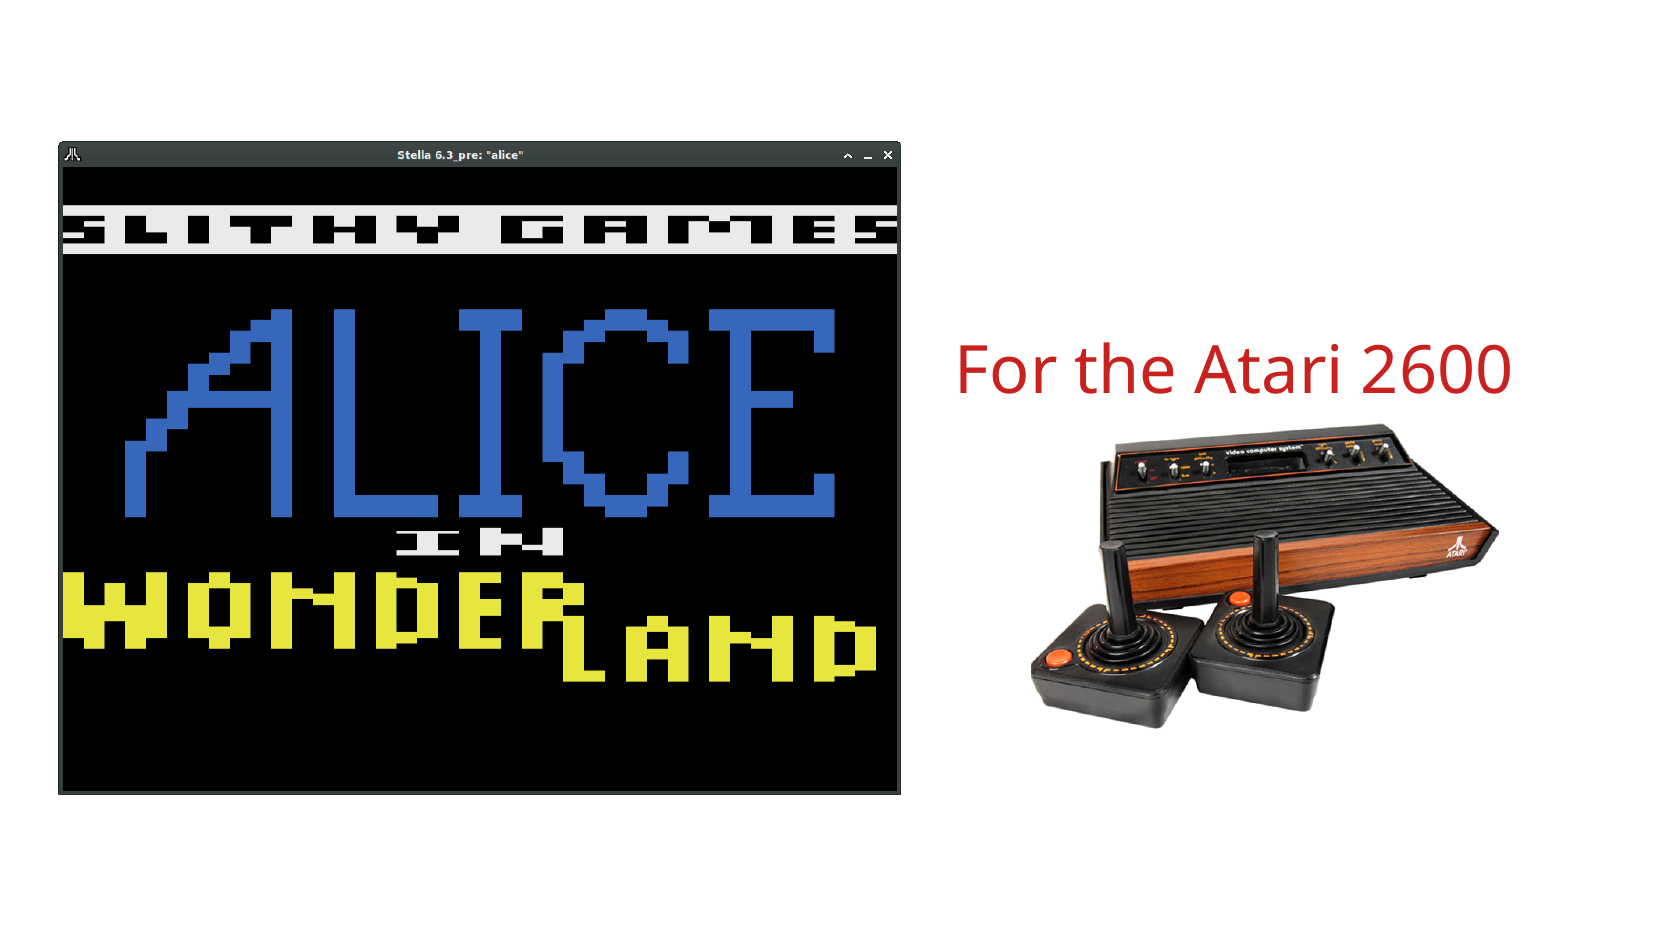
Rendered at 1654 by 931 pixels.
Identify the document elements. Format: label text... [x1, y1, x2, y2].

text_box For the Atari 2600 [940, 315, 1606, 395]
picture [58, 141, 901, 796]
picture [975, 419, 1549, 733]
